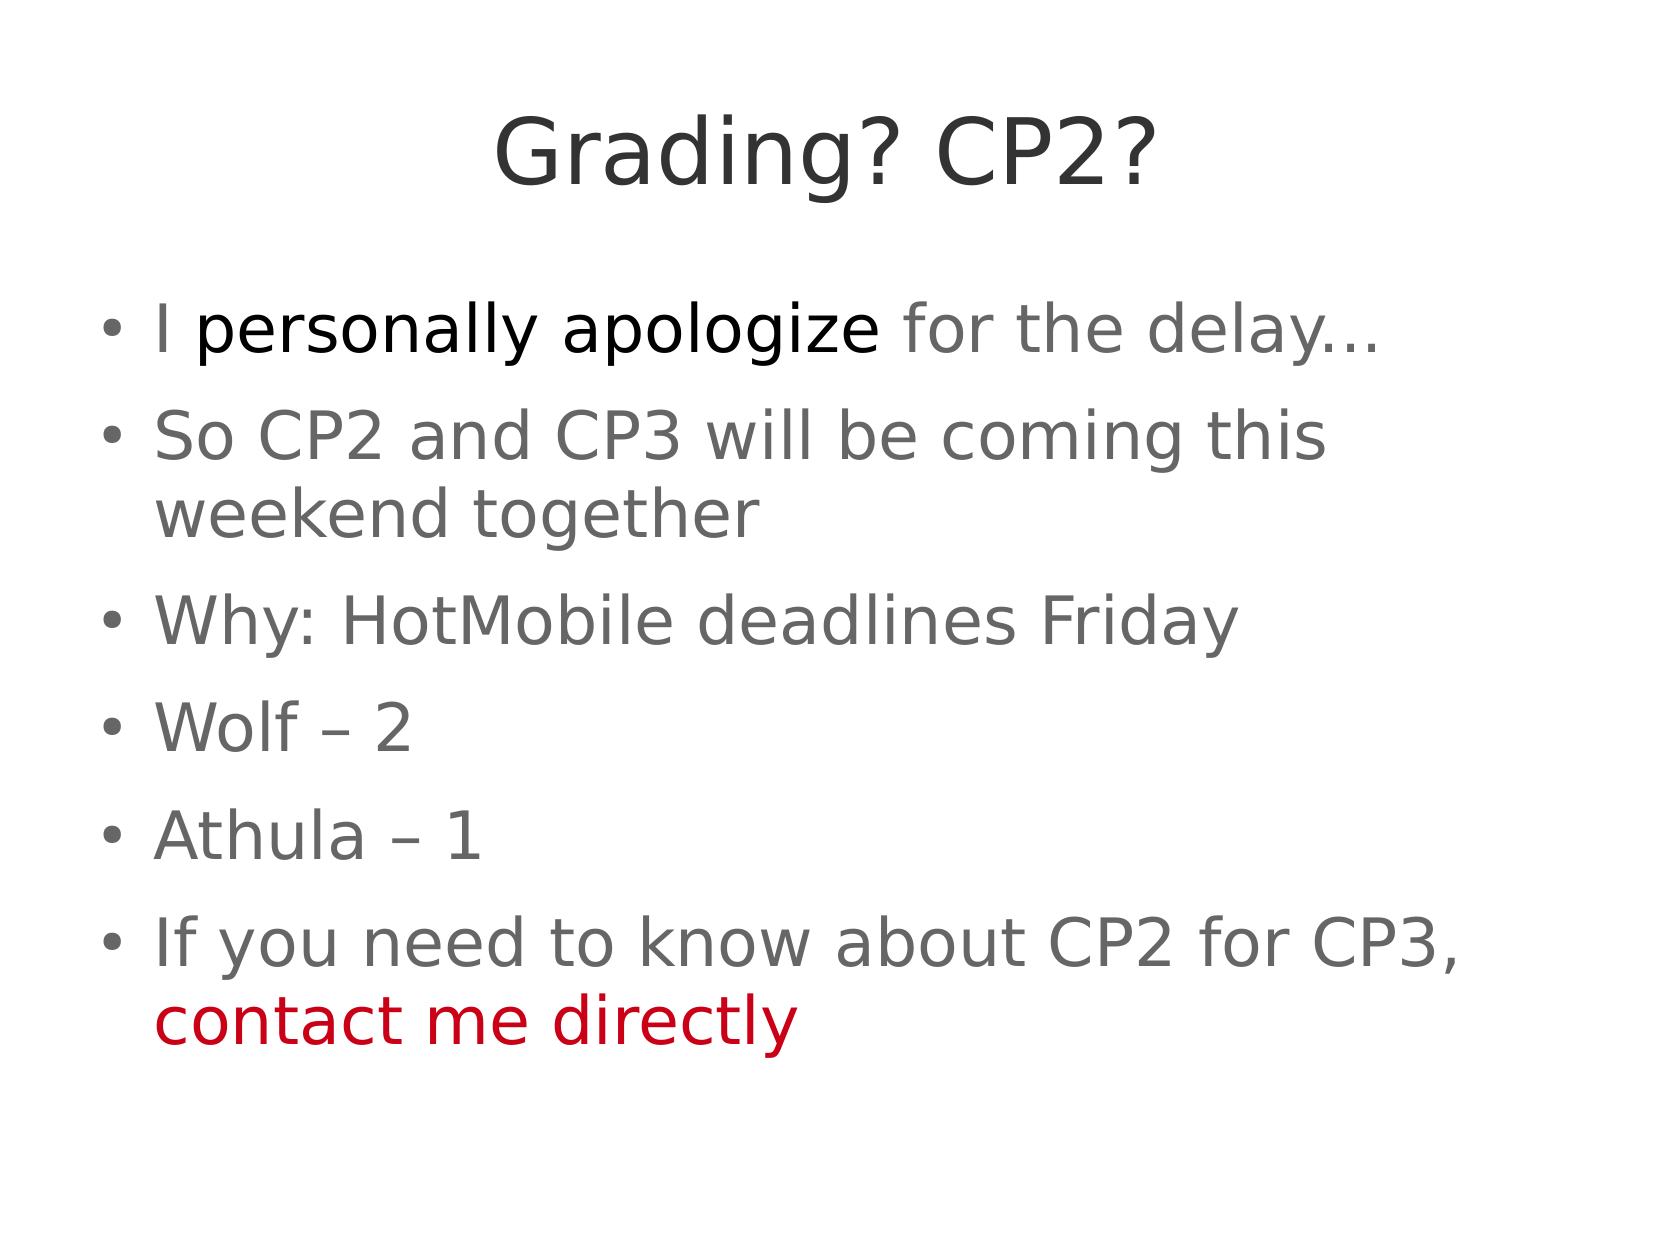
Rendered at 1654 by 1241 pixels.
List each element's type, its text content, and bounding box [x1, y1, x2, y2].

title Grading? CP2? [82, 49, 1571, 257]
list I personally apologize for the delay... So CP2 and CP3 will be coming this weekend together Why: HotMobile deadlines Friday Wolf – 2 Athula – 1 If you need to know about CP2 for CP3, contact me directly [82, 290, 1571, 1109]
